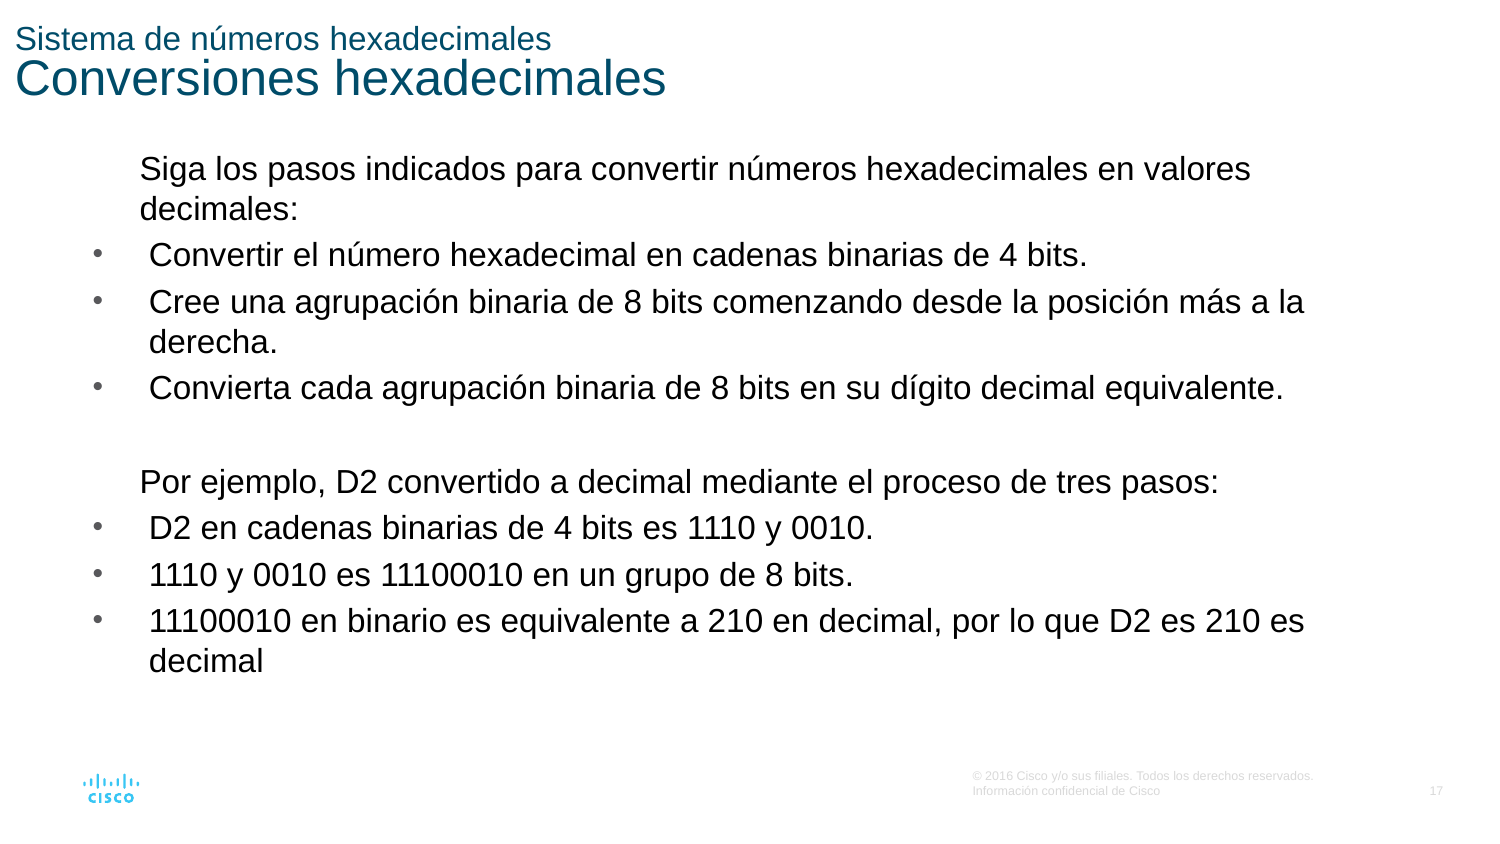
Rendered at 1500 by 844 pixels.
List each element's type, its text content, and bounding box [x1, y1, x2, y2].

title Sistema de números hexadecimales Conversiones hexadecimales [0, 5, 1369, 126]
list Siga los pasos indicados para convertir números hexadecimales en valores decimales: Convertir el número hexadecimal en cadenas binarias de 4 bits. Cree una agrupación binaria de 8 bits comenzando desde la posición más a la derecha. Convierta cada agrupación binaria de 8 bits en su dígito decimal equivalente. Por ejemplo, D2 convertido a decimal mediante el proceso de tres pasos: D2 en cadenas binarias de 4 bits es 1110 y 0010. 1110 y 0010 es 11100010 en un grupo de 8 bits. 11100010 en binario es equivalente a 210 en decimal, por lo que D2 es 210 es decimal [77, 139, 1437, 726]
